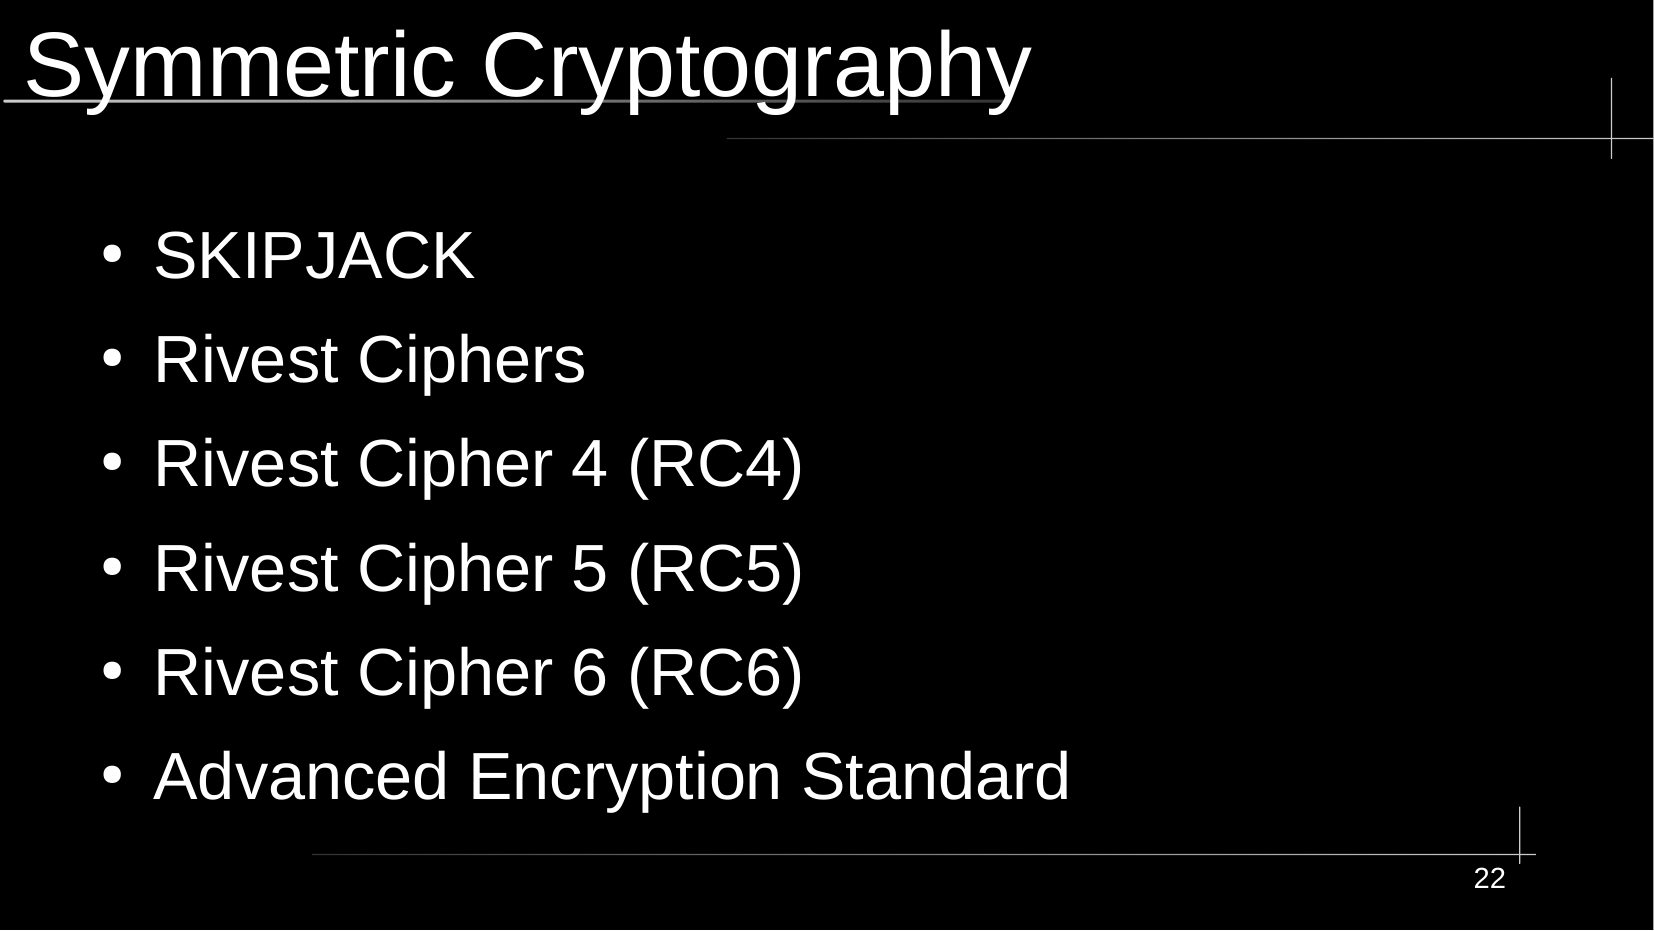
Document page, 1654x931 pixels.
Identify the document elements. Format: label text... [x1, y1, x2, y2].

list SKIPJACK Rivest Ciphers Rivest Cipher 4 (RC4) Rivest Cipher 5 (RC5) Rivest Cipher 6 (RC6) Advanced Encryption Standard [82, 217, 1571, 851]
title Symmetric Cryptography [23, 11, 1589, 119]
